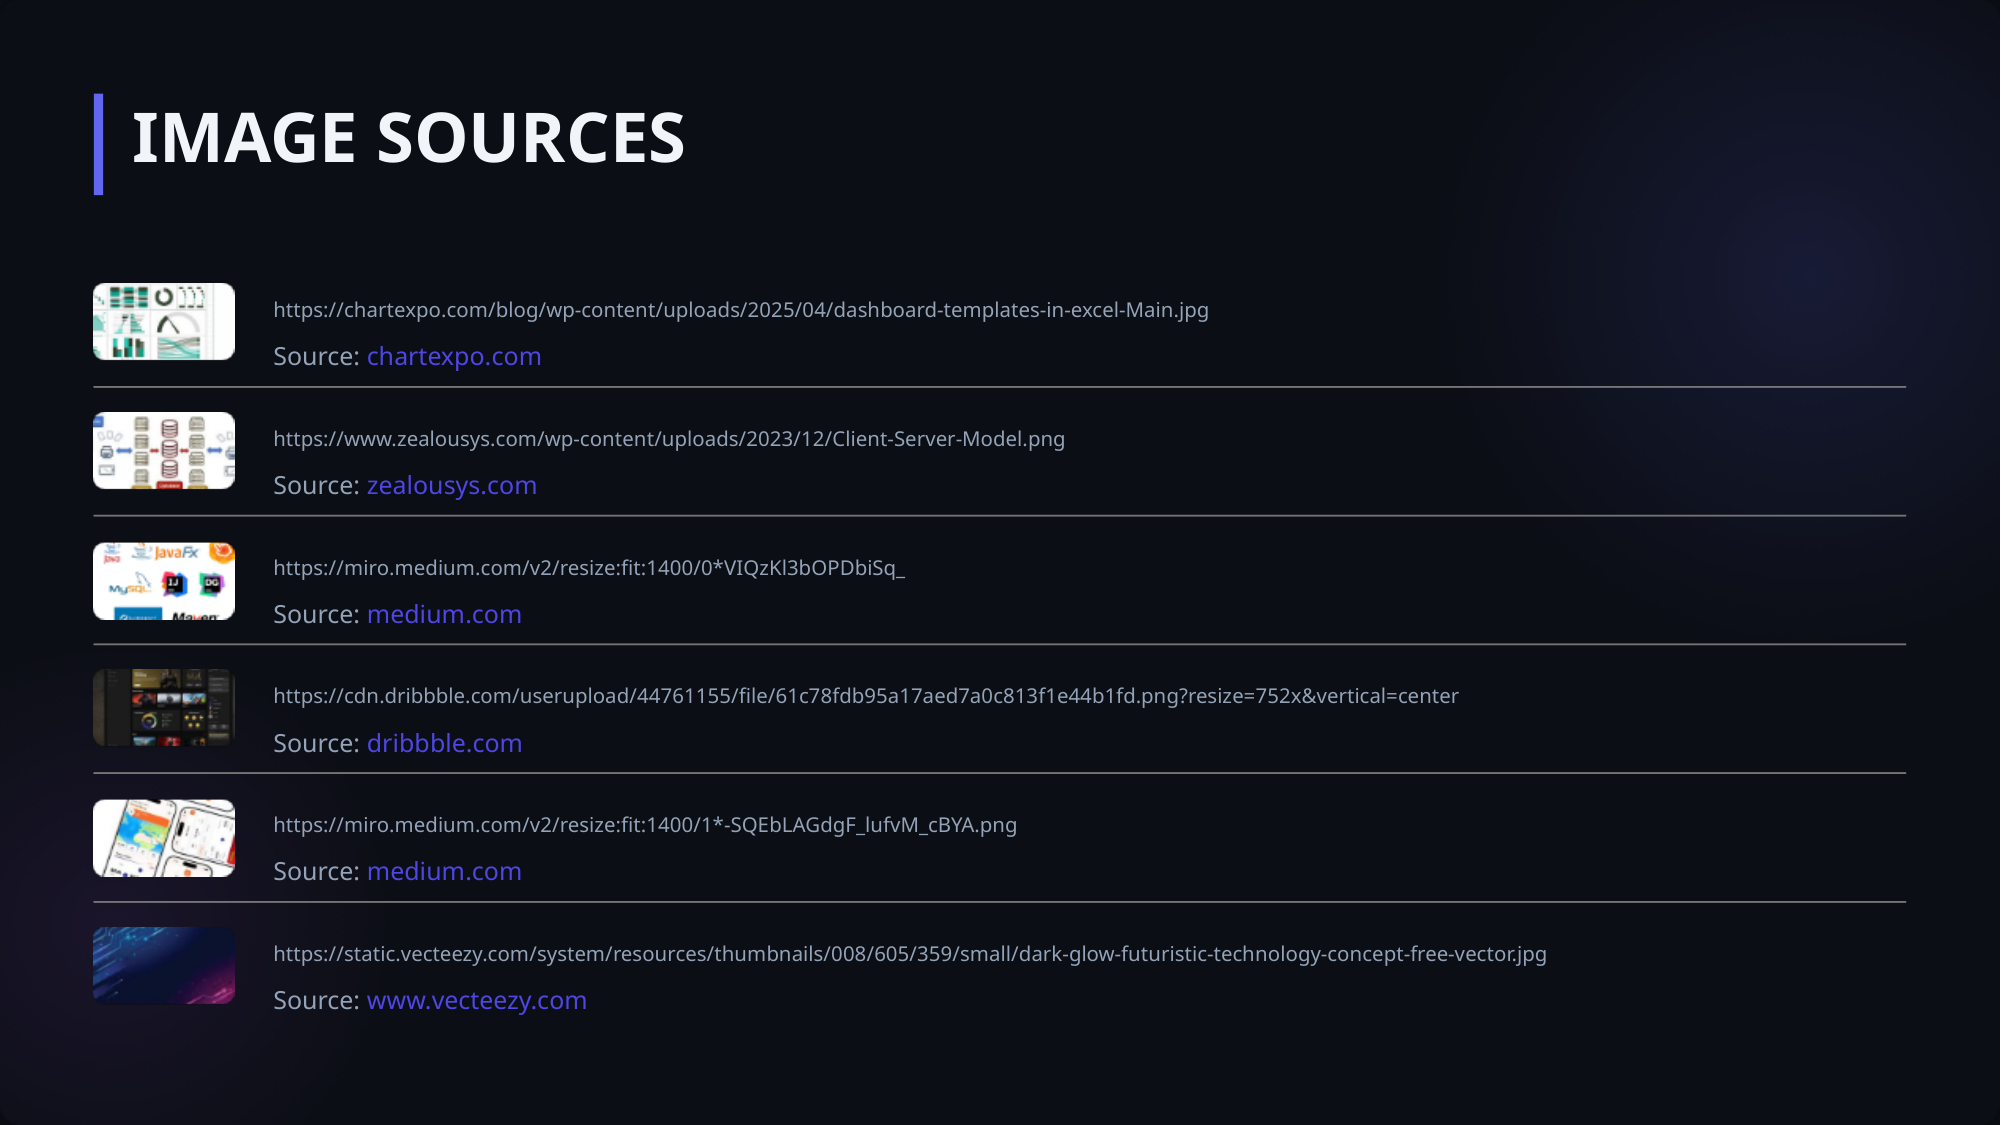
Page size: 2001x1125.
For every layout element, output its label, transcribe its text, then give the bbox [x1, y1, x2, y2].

text_box https://miro.medium.com/v2/resize:fit:1400/0*VIQzKl3bOPDbiSq_ [273, 539, 1907, 580]
text_box Source: chartexpo.com [273, 322, 1907, 371]
text_box https://static.vecteezy.com/system/resources/thumbnails/008/605/359/small/dark-glow-futuristic-technology-concept-free-vector.jpg [273, 926, 1907, 966]
text_box Source: medium.com [273, 580, 1907, 629]
text_box [93, 93, 104, 196]
text_box https://cdn.dribbble.com/userupload/44761155/file/61c78fdb95a17aed7a0c813f1e44b1fd.png?resize=752x&vertical=center [273, 668, 1907, 708]
text_box IMAGE SOURCES [132, 93, 1995, 177]
text_box Source: medium.com [273, 837, 1907, 886]
text_box Source: www.vecteezy.com [273, 966, 1907, 1015]
text_box Source: dribbble.com [273, 709, 1907, 758]
text_box https://miro.medium.com/v2/resize:fit:1400/1*-SQEbLAGdgF_lufvM_cBYA.png [273, 797, 1907, 837]
text_box https://chartexpo.com/blog/wp-content/uploads/2025/04/dashboard-templates-in-excel-Main.jpg [273, 282, 1907, 322]
picture [0, 0, 2000, 1125]
text_box https://www.zealousys.com/wp-content/uploads/2023/12/Client-Server-Model.png [273, 411, 1907, 451]
text_box Source: zealousys.com [273, 451, 1907, 500]
